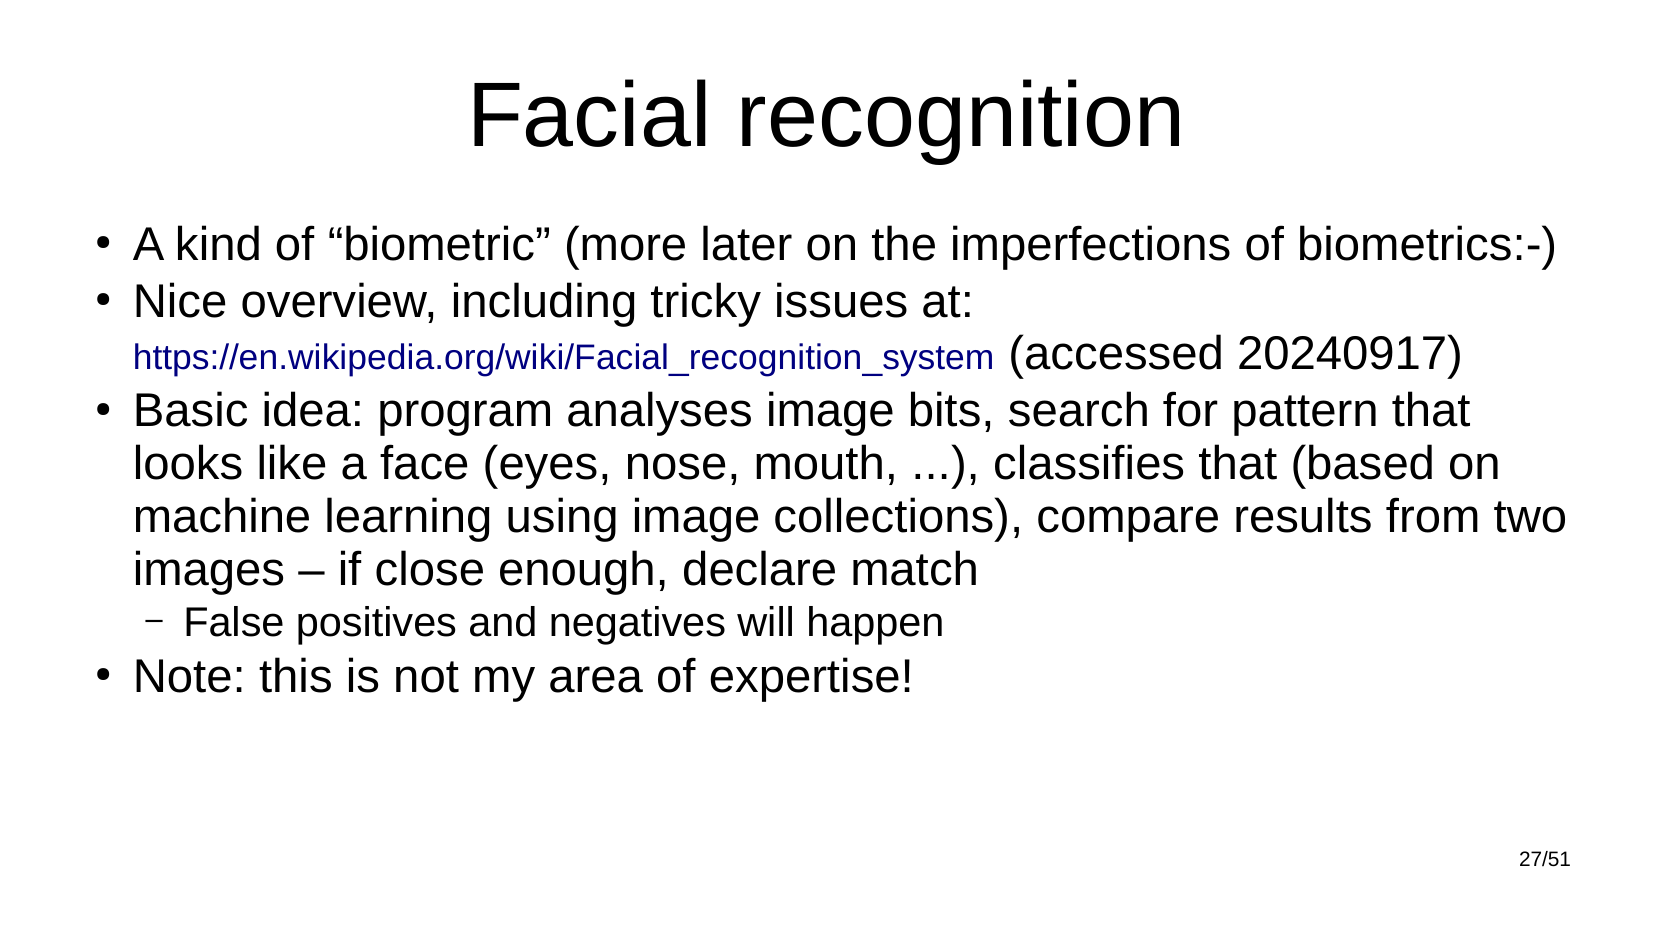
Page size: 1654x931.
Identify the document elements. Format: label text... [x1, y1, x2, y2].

title Facial recognition [82, 37, 1571, 193]
list A kind of “biometric” (more later on the imperfections of biometrics:-) Nice overview, including tricky issues at: https://en.wikipedia.org/wiki/Facial_recognition_system (accessed 20240917) Basic idea: program analyses image bits, search for pattern that looks like a face (eyes, nose, mouth, ...), classifies that (based on machine learning using image collections), compare results from two images – if close enough, declare match False positives and negatives will happen Note: this is not my area of expertise! [82, 217, 1571, 758]
